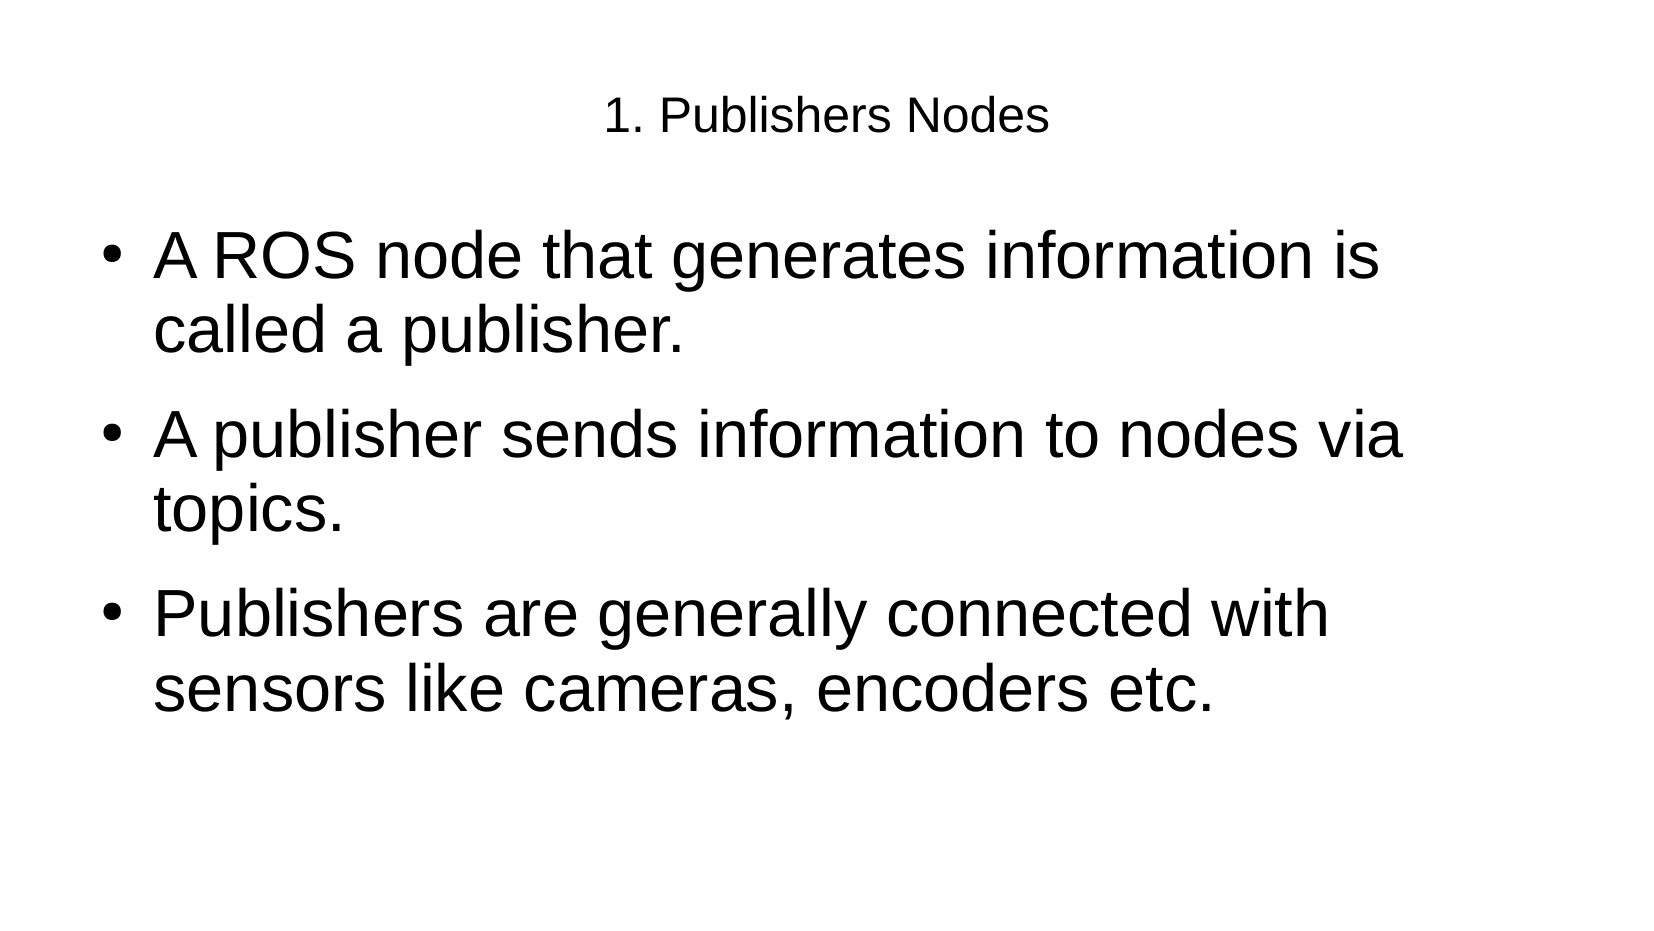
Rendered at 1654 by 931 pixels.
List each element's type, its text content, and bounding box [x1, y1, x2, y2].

title 1. Publishers Nodes [82, 37, 1571, 193]
list A ROS node that generates information is called a publisher. A publisher sends information to nodes via topics. Publishers are generally connected with sensors like cameras, encoders etc. [82, 217, 1571, 758]
